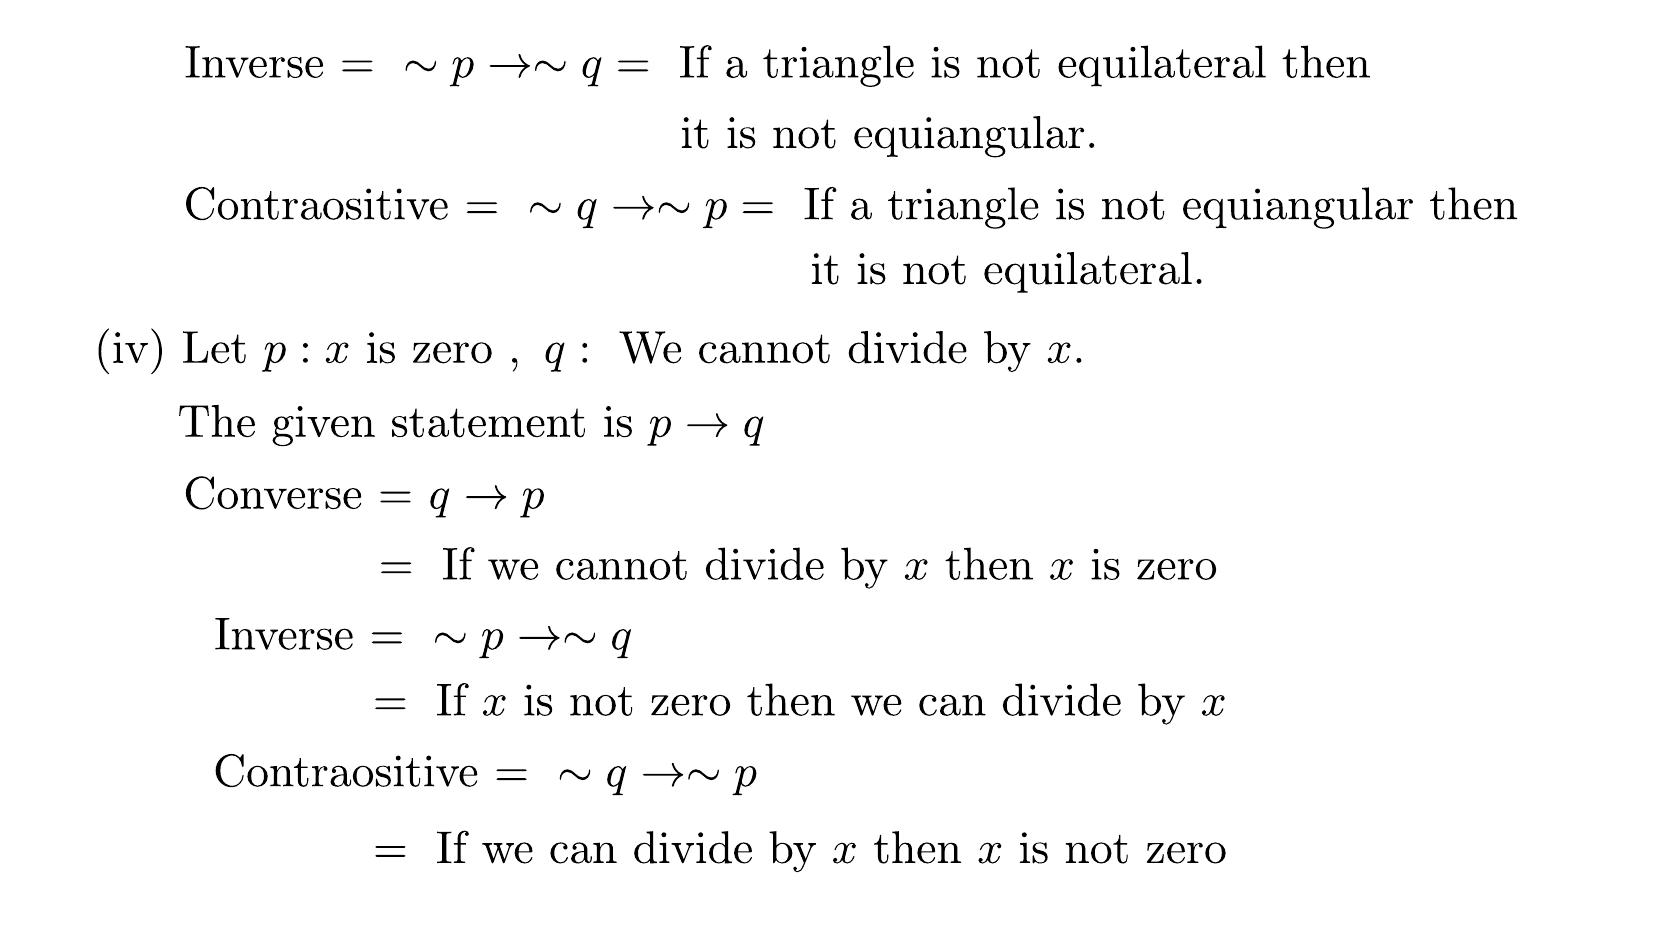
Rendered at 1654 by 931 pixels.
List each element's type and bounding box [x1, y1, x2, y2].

text_box [179, 404, 764, 447]
text_box [215, 753, 757, 796]
text_box [374, 830, 1226, 873]
text_box [681, 116, 1095, 158]
text_box [185, 186, 1518, 229]
text_box [96, 328, 1082, 375]
text_box [374, 683, 1225, 725]
text_box [380, 547, 1217, 589]
text_box [215, 618, 632, 659]
text_box [185, 476, 544, 518]
text_box [185, 45, 1370, 87]
text_box [811, 252, 1202, 293]
subtitle [47, 31, 1625, 904]
